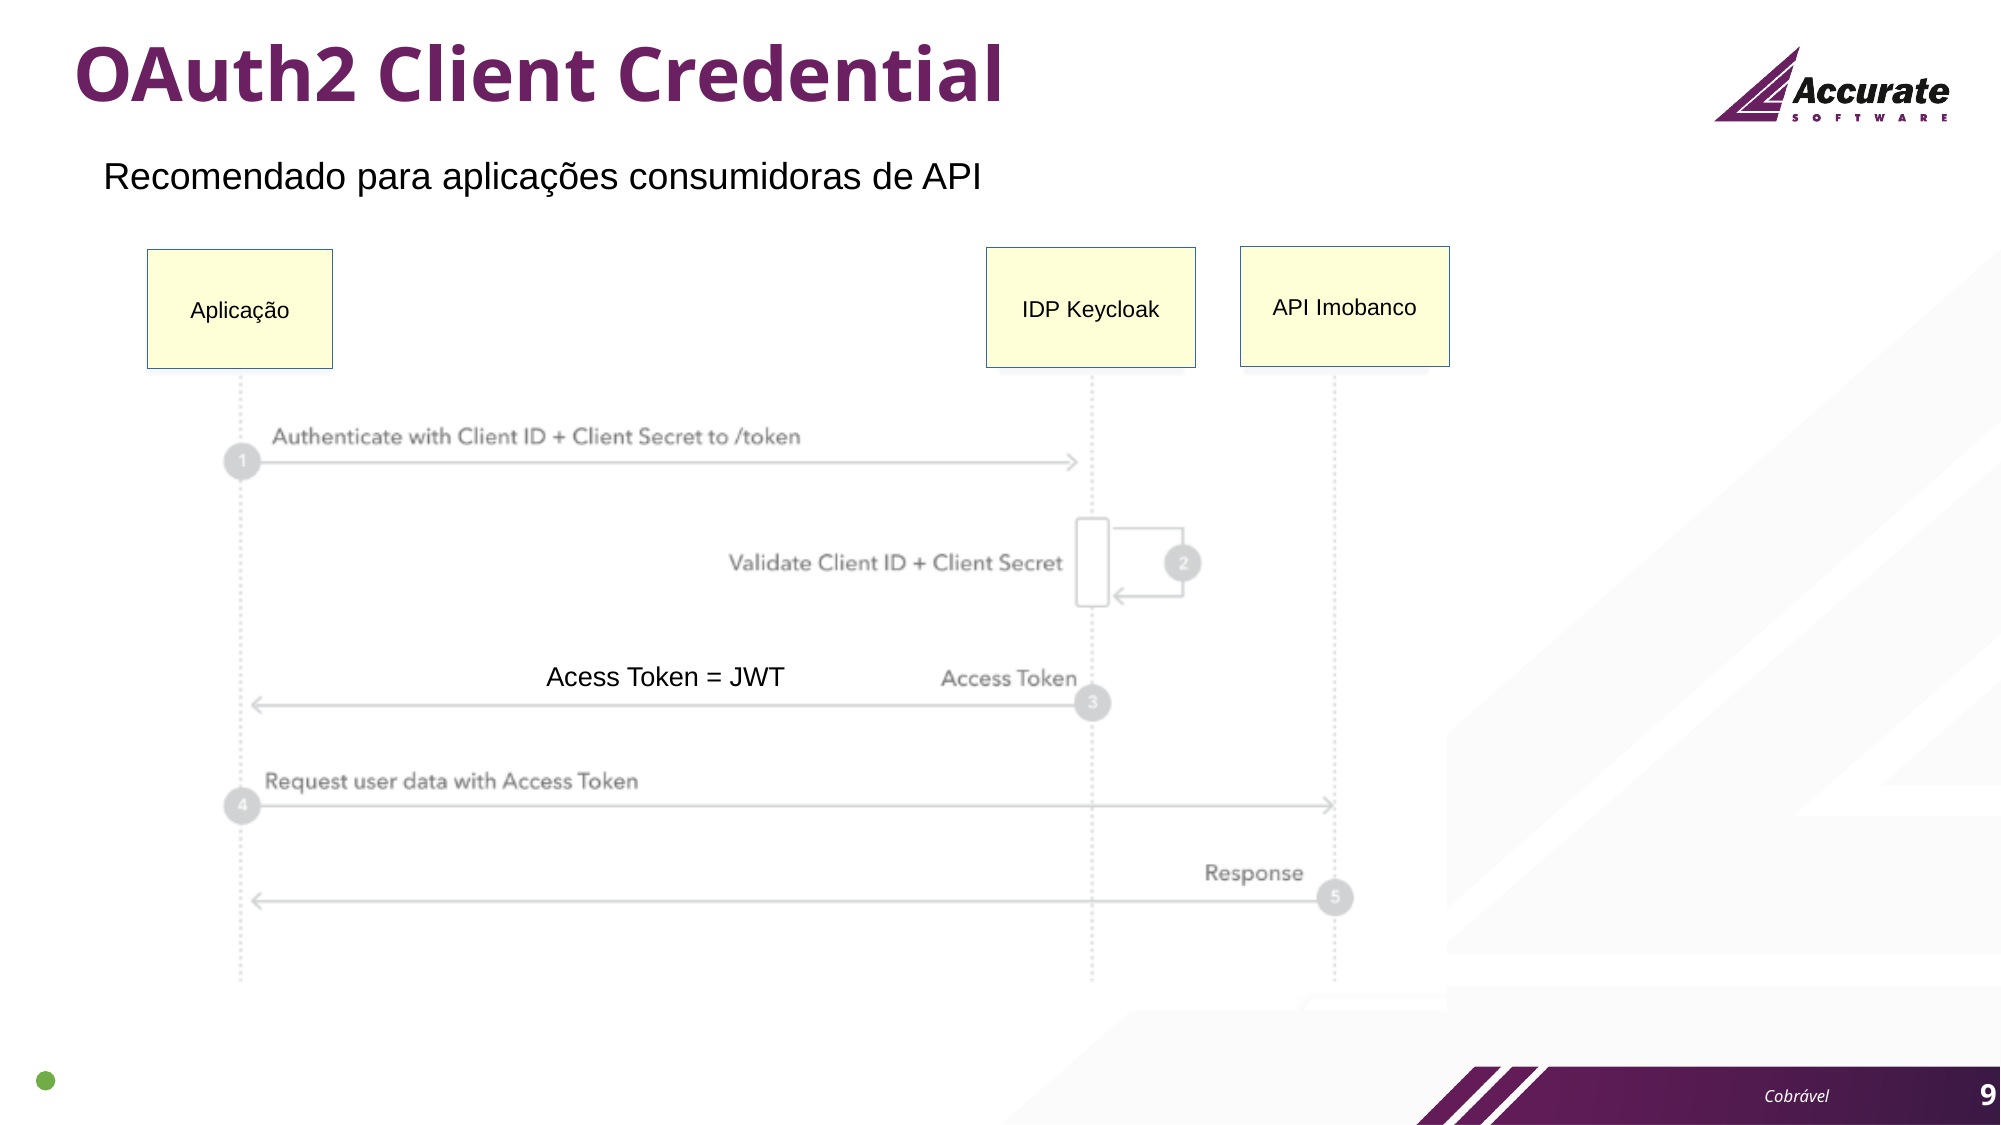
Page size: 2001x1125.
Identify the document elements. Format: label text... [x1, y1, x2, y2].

text_box Aplicação [147, 249, 333, 369]
picture [0, 0, 2000, 1125]
text_box Acess Token = JWT [531, 649, 827, 734]
text_box API Imobanco [1240, 246, 1450, 367]
text_box IDP Keycloak [986, 247, 1196, 368]
text_box Recomendado para aplicações consumidoras de API [88, 141, 1625, 231]
text_box OAuth2 Client Credential [59, 19, 1684, 125]
